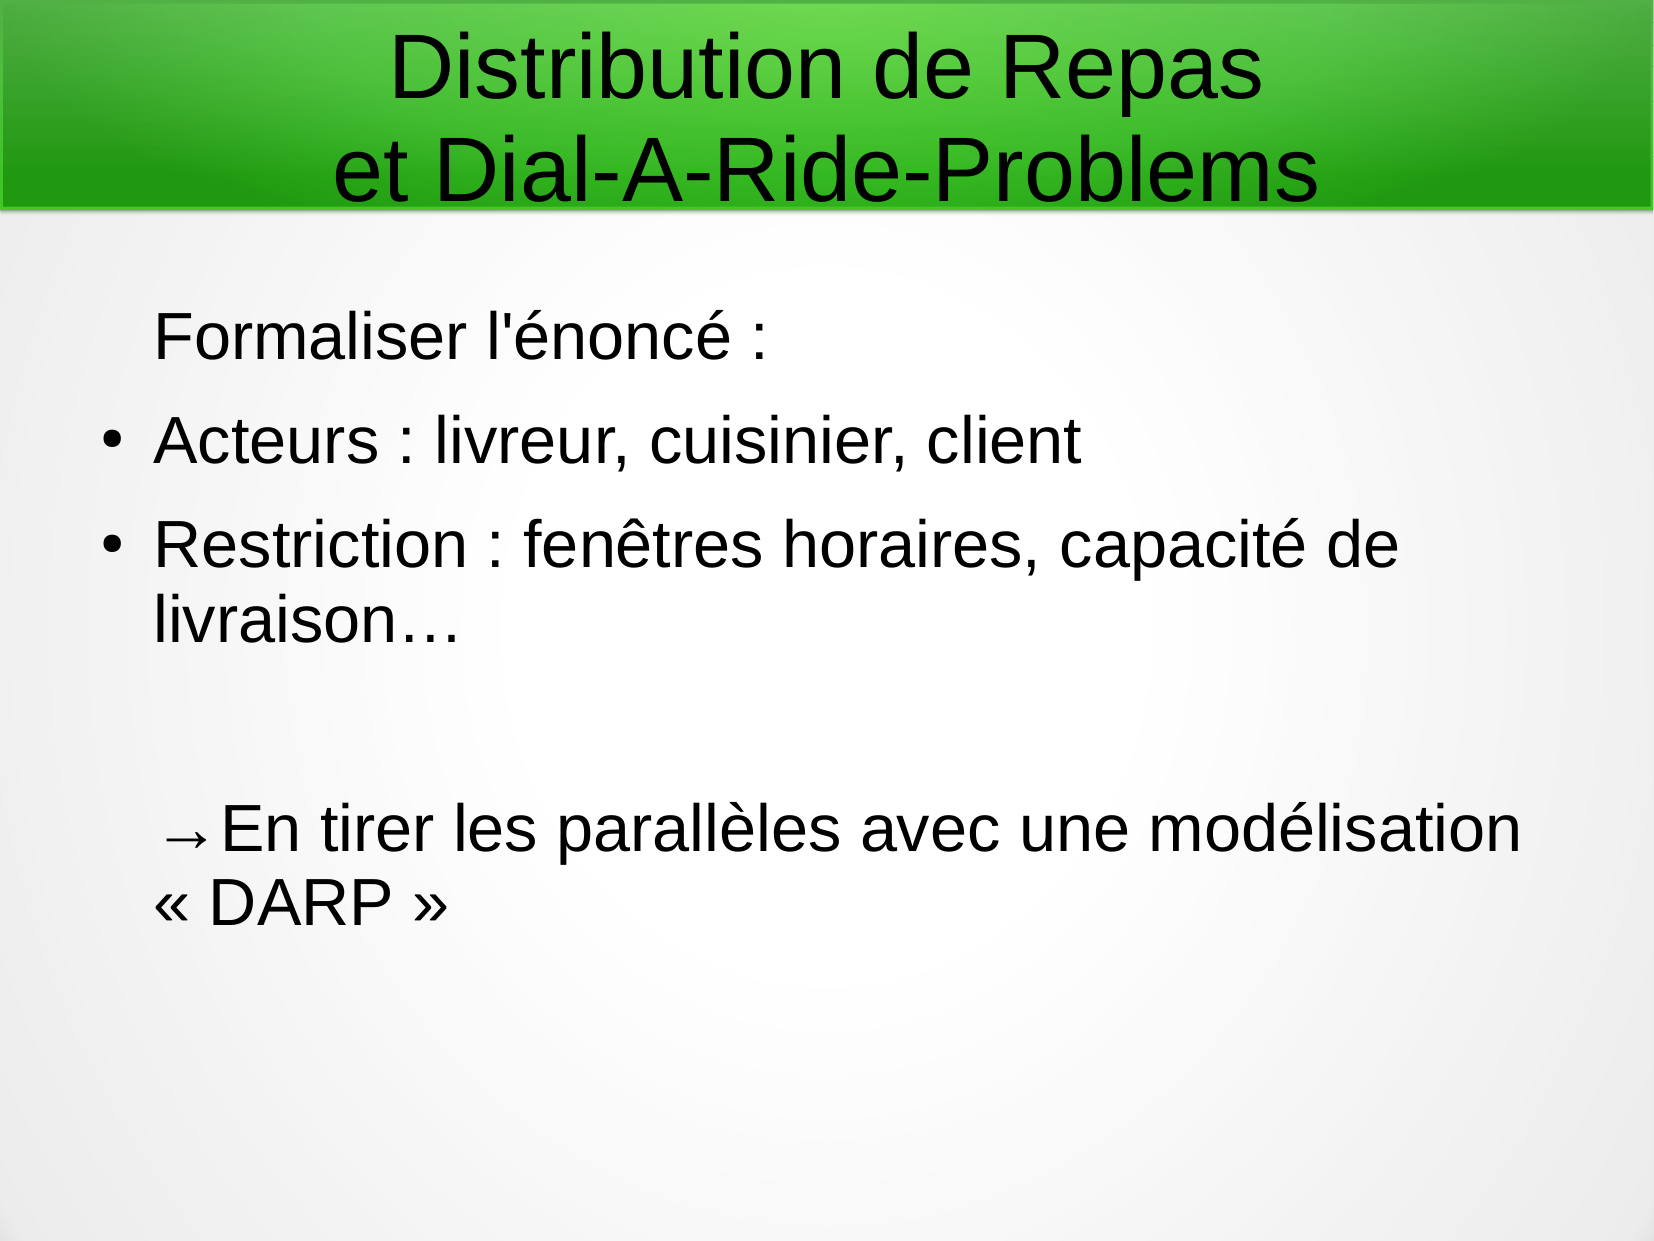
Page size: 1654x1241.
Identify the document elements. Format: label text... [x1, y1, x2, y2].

list Formaliser l'énoncé : Acteurs : livreur, cuisinier, client Restriction : fenêtres horaires, capacité de livraison… →En tirer les parallèles avec une modélisation « DARP » [82, 299, 1571, 1019]
title Distribution de Repas et Dial-A-Ride-Problems [82, 15, 1571, 221]
